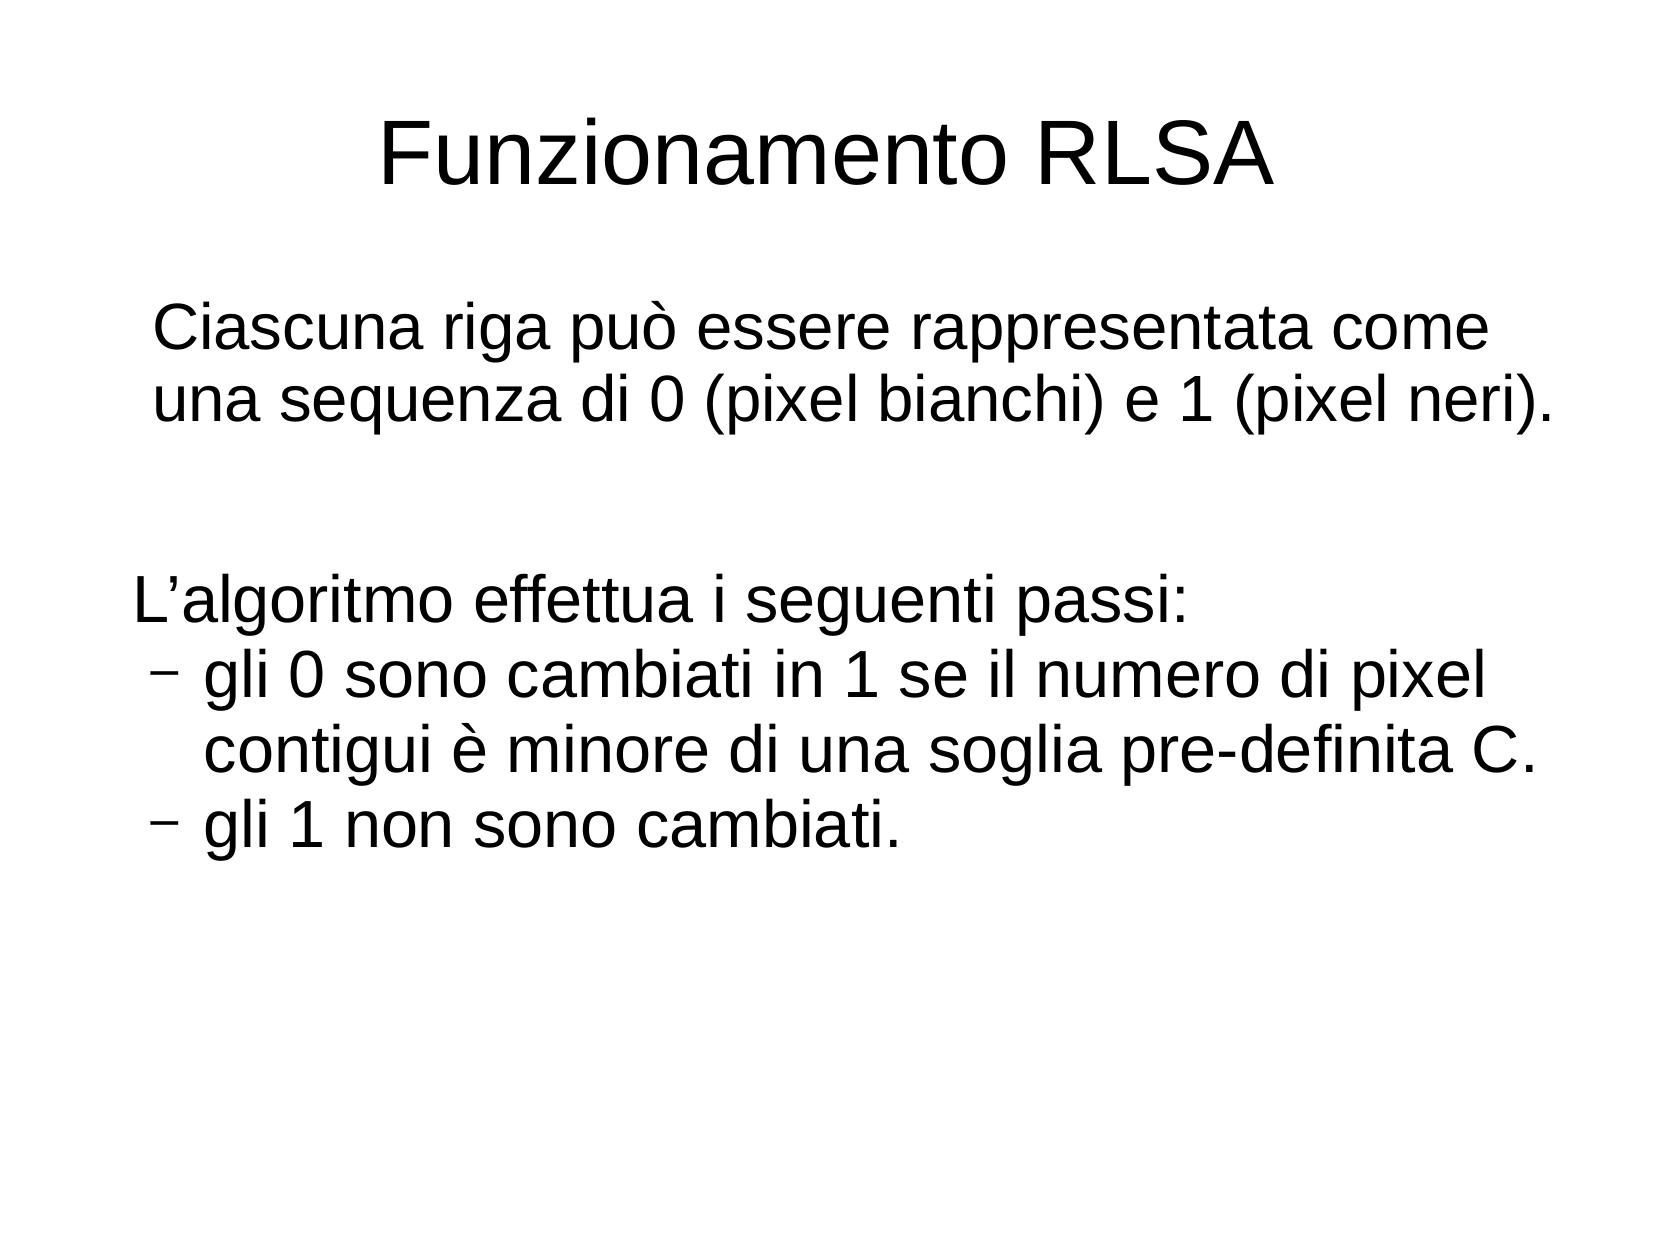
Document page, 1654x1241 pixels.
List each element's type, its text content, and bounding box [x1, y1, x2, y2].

list Ciascuna riga può essere rappresentata come una sequenza di 0 (pixel bianchi) e 1 (pixel neri). [82, 290, 1571, 508]
title Funzionamento RLSA [82, 49, 1571, 257]
text_box L’algoritmo effettua i seguenti passi: gli 0 sono cambiati in 1 se il numero di pixel contigui è minore di una soglia pre-definita C. gli 1 non sono cambiati. [47, 555, 1583, 887]
